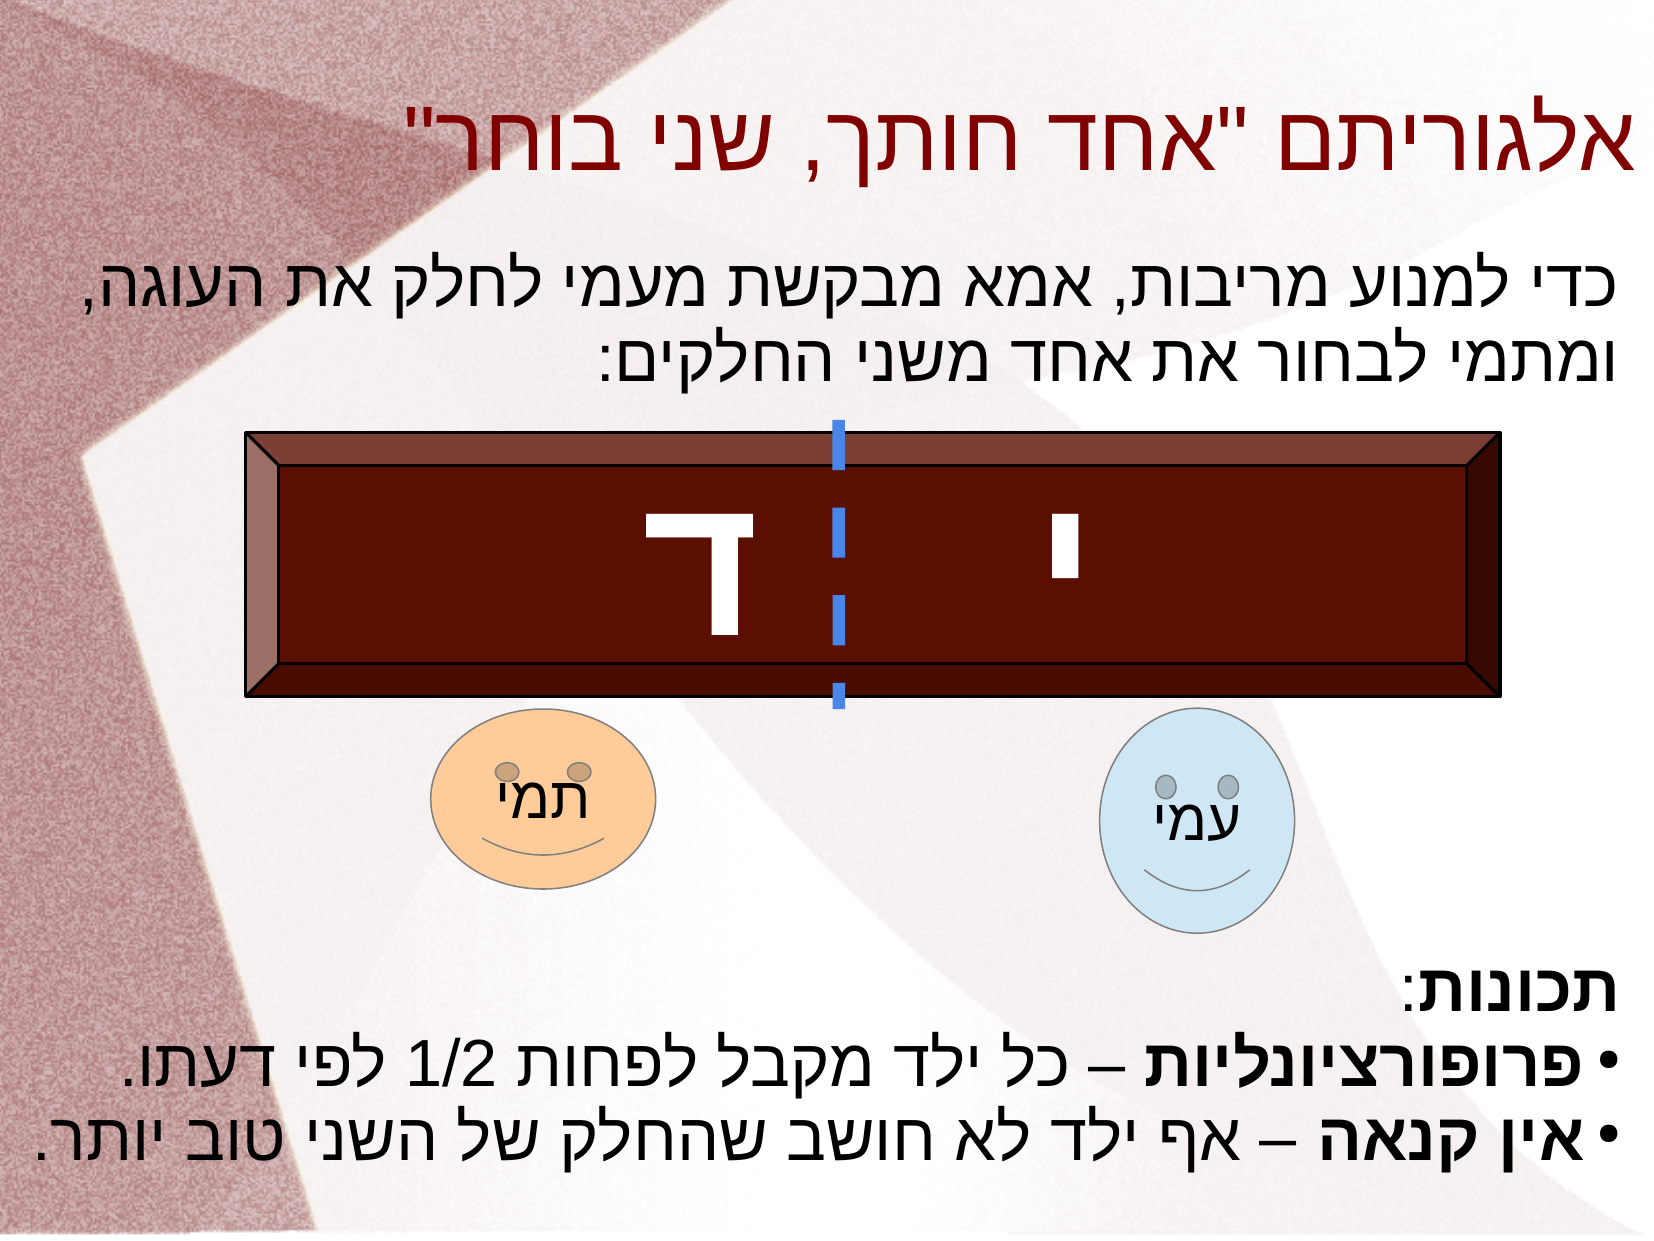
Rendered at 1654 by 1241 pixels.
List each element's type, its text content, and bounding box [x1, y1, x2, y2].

title אלגוריתם "אחד חותך, שני בוחר" [349, 33, 1638, 241]
text_box כדי למנוע מריבות, אמא מבקשת מעמי לחלק את העוגה, ומתמי לבחור את אחד משני החלקים: [45, 240, 1636, 478]
text_box תמי [430, 709, 656, 890]
text_box י ד [627, 419, 1119, 710]
text_box [1119, 432, 1501, 697]
text_box [247, 466, 627, 697]
text_box עמי [1099, 708, 1295, 934]
text_box תכונות: פרופורציונליות – כל ילד מקבל לפחות 1/2 לפי דעתו. אין קנאה – אף ילד לא חושב שהחלק של השני טוב יותר. [15, 944, 1636, 1198]
picture [0, 0, 1654, 1241]
